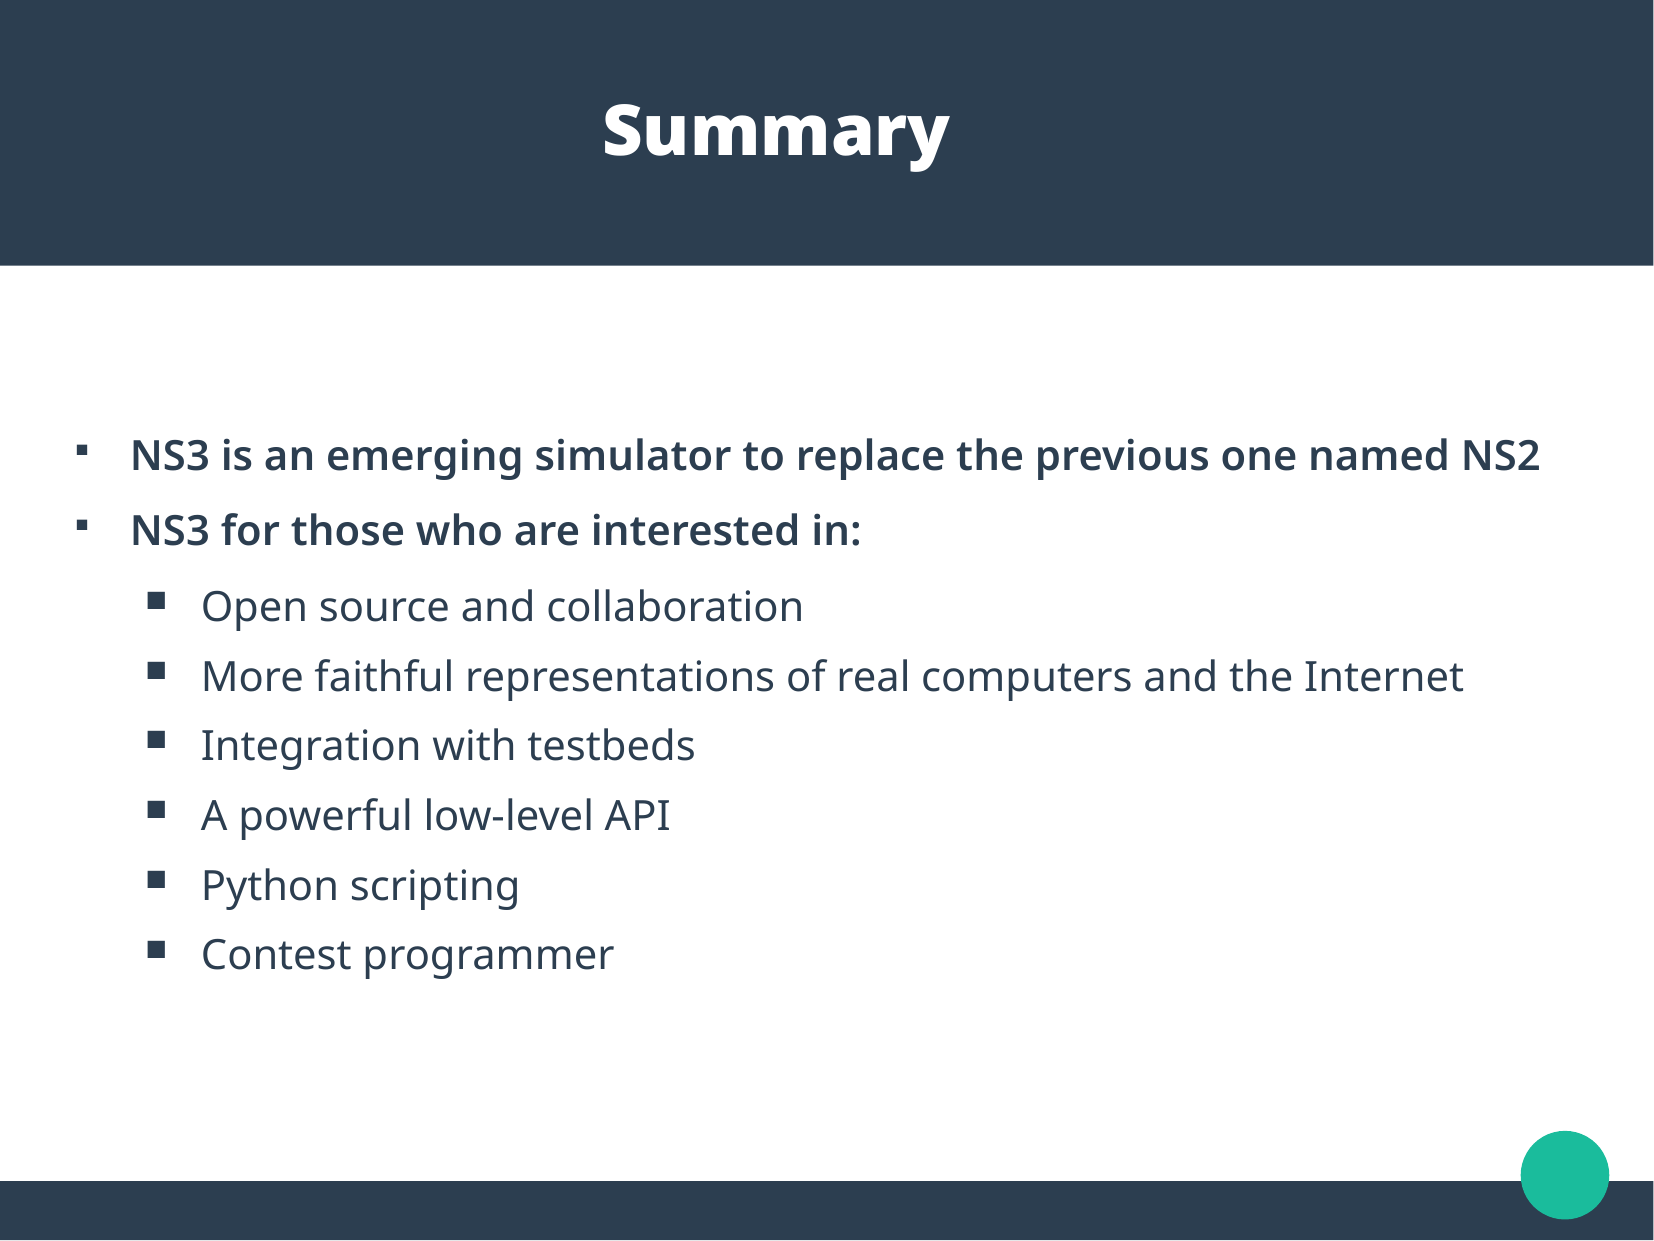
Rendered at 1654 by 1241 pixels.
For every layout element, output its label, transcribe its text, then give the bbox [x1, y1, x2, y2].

title Summary [59, 49, 1595, 207]
list NS3 is an emerging simulator to replace the previous one named NS2 NS3 for those who are interested in: Open source and collaboration More faithful representations of real computers and the Internet Integration with testbeds A powerful low-level API Python scripting Contest programmer [59, 324, 1595, 1152]
